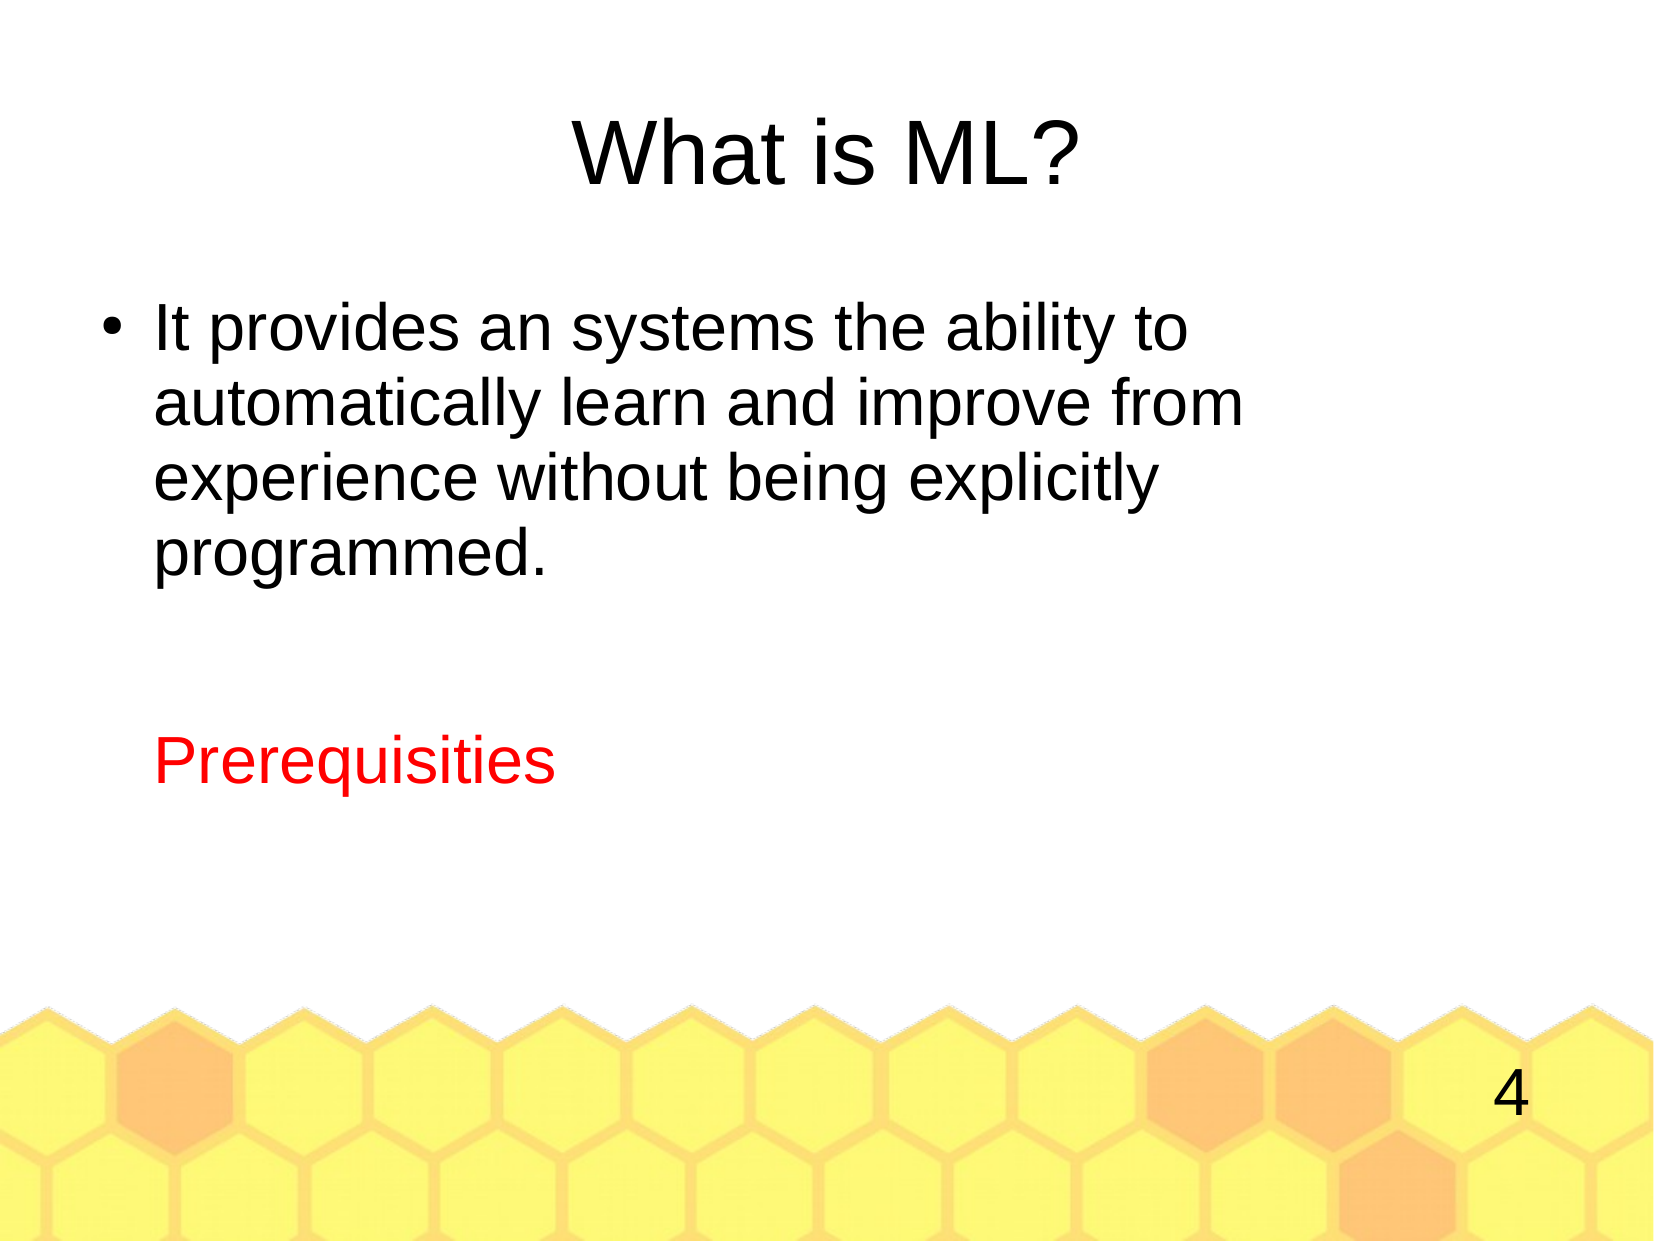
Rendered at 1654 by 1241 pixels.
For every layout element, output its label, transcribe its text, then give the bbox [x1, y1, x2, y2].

text_box 4 [1417, 1003, 1607, 1182]
title What is ML? [82, 49, 1571, 257]
list It provides an systems the ability to automatically learn and improve from experience without being explicitly programmed. Prerequisities [82, 290, 1571, 1010]
picture [0, 1001, 1654, 1241]
